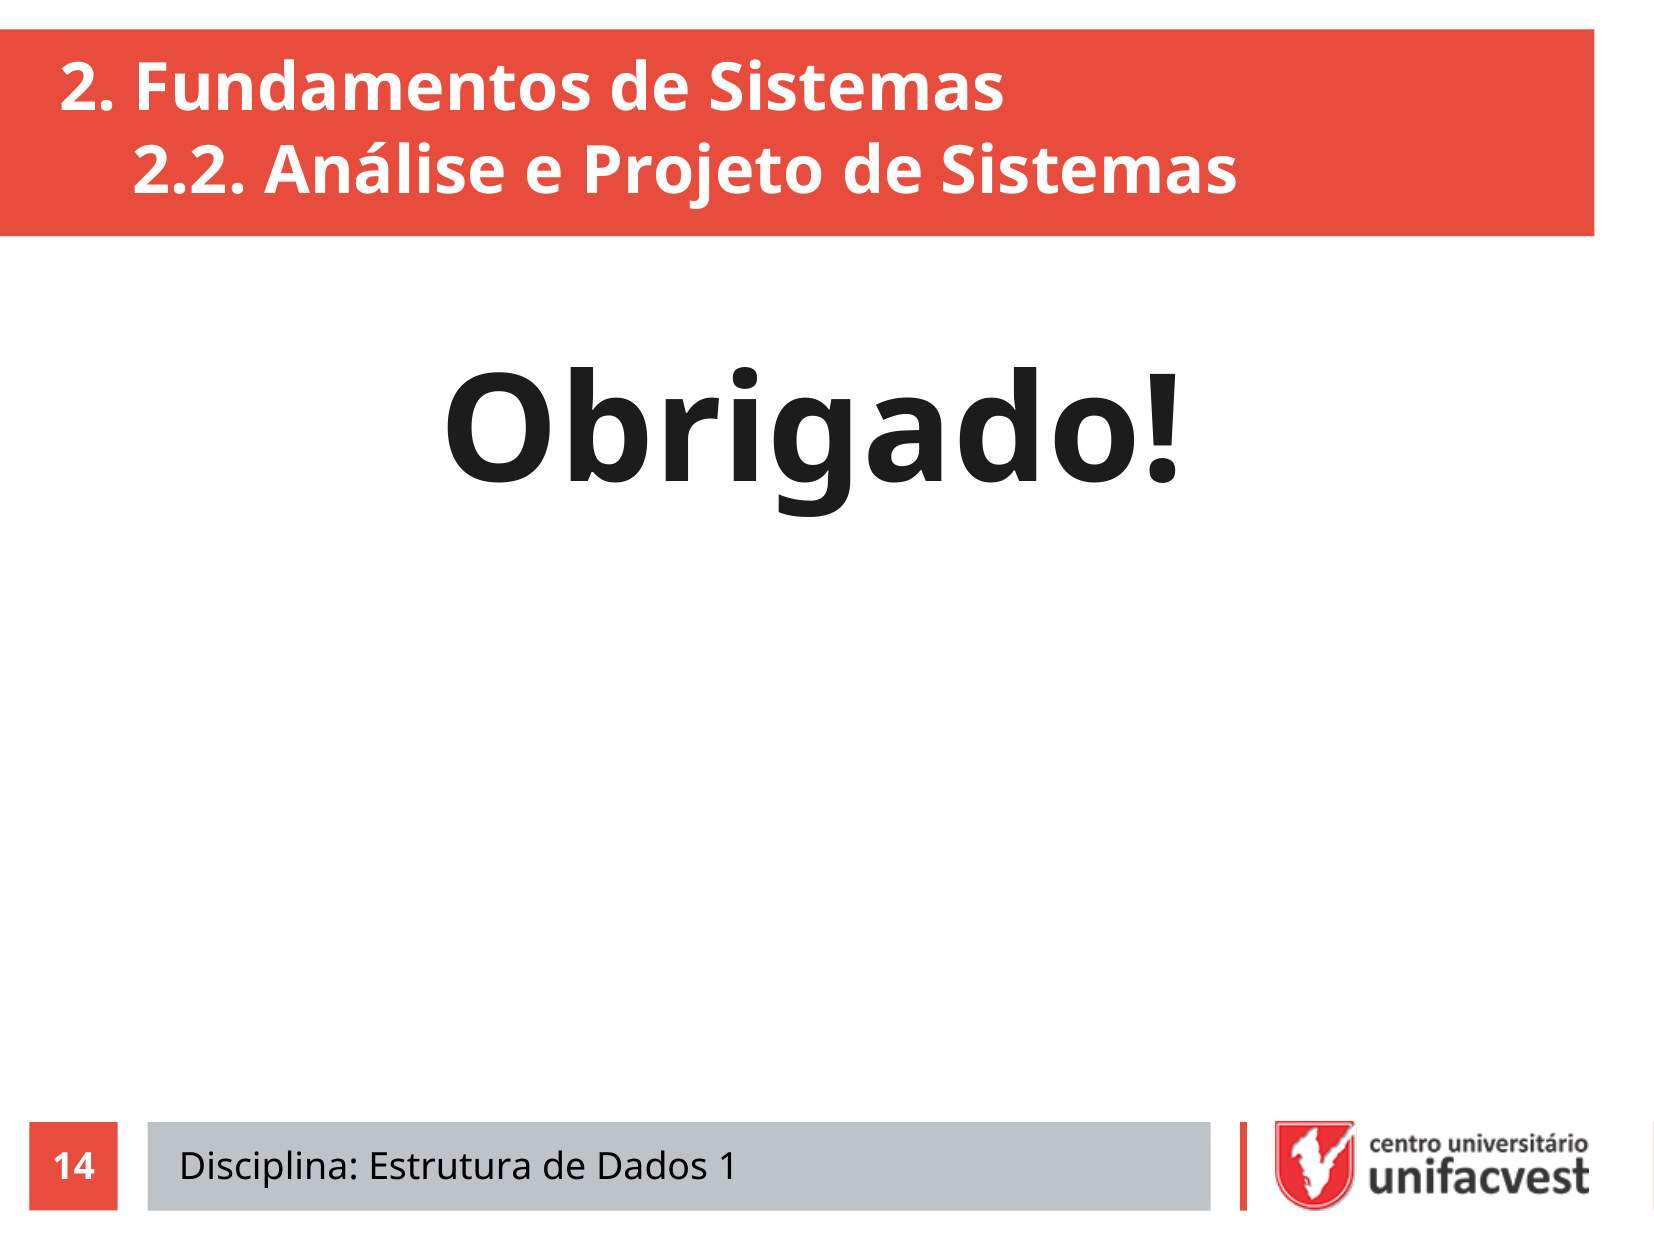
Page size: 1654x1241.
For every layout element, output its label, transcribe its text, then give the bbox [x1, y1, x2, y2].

list Obrigado! [59, 324, 1566, 1093]
text_box Disciplina: Estrutura de Dados 1 [164, 1132, 1214, 1196]
text_box [1248, 1120, 1654, 1212]
picture [1275, 1121, 1589, 1211]
title 2. Fundamentos de Sistemas 2.2. Análise e Projeto de Sistemas [59, 59, 1595, 207]
